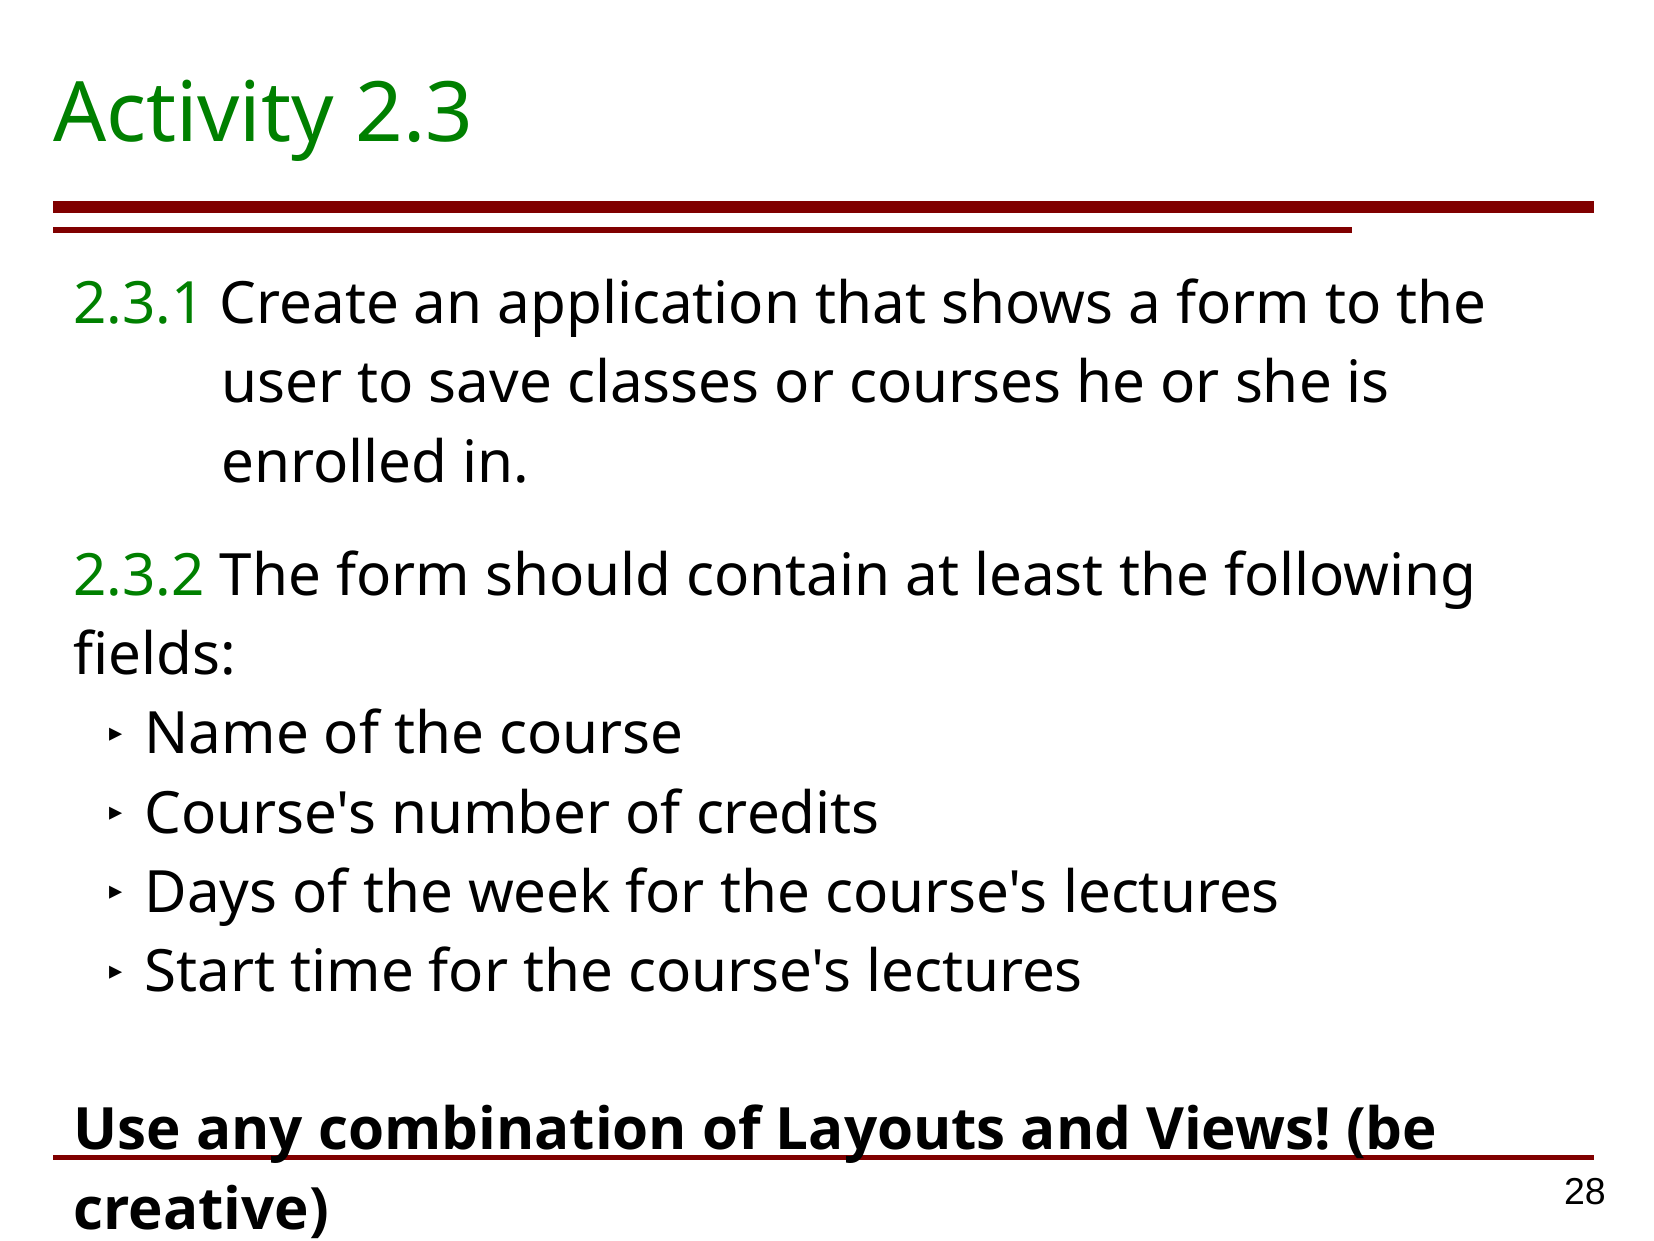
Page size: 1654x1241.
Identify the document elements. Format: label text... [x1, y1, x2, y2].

subtitle Activity 2.3 [53, 48, 1542, 172]
text_box 2.3.1 Create an application that shows a form to the user to save classes or courses he or she is enrolled in. 2.3.2 The form should contain at least the following fields: Name of the course Course's number of credits Days of the week for the course's lectures Start time for the course's lectures Use any combination of Layouts and Views! (be creative) [59, 253, 1589, 1182]
text_box <número> [35, 1163, 1654, 1221]
